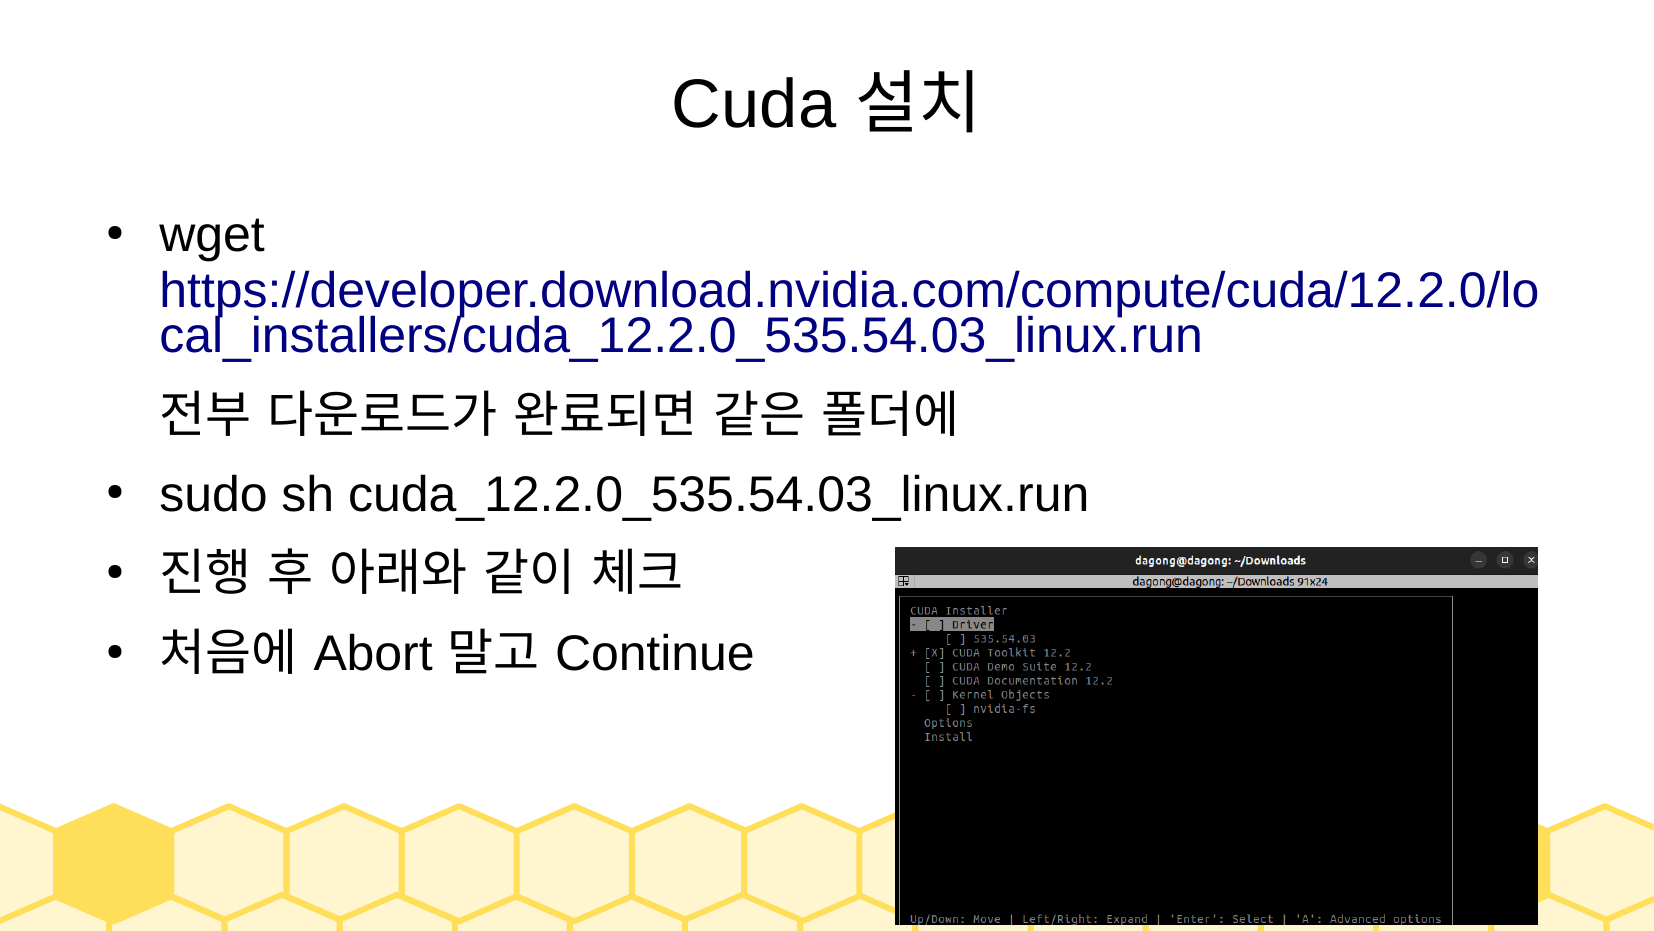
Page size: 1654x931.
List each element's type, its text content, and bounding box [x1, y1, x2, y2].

picture [895, 547, 1538, 925]
title Cuda 설치 [88, 29, 1565, 178]
list wget https://developer.download.nvidia.com/compute/cuda/12.2.0/local_installers/cuda_12.2.0_535.54.03_linux.run 전부 다운로드가 완료되면 같은 폴더에 sudo sh cuda_12.2.0_535.54.03_linux.run 진행 후 아래와 같이 체크 처음에 Abort 말고 Continue [88, 206, 1565, 739]
